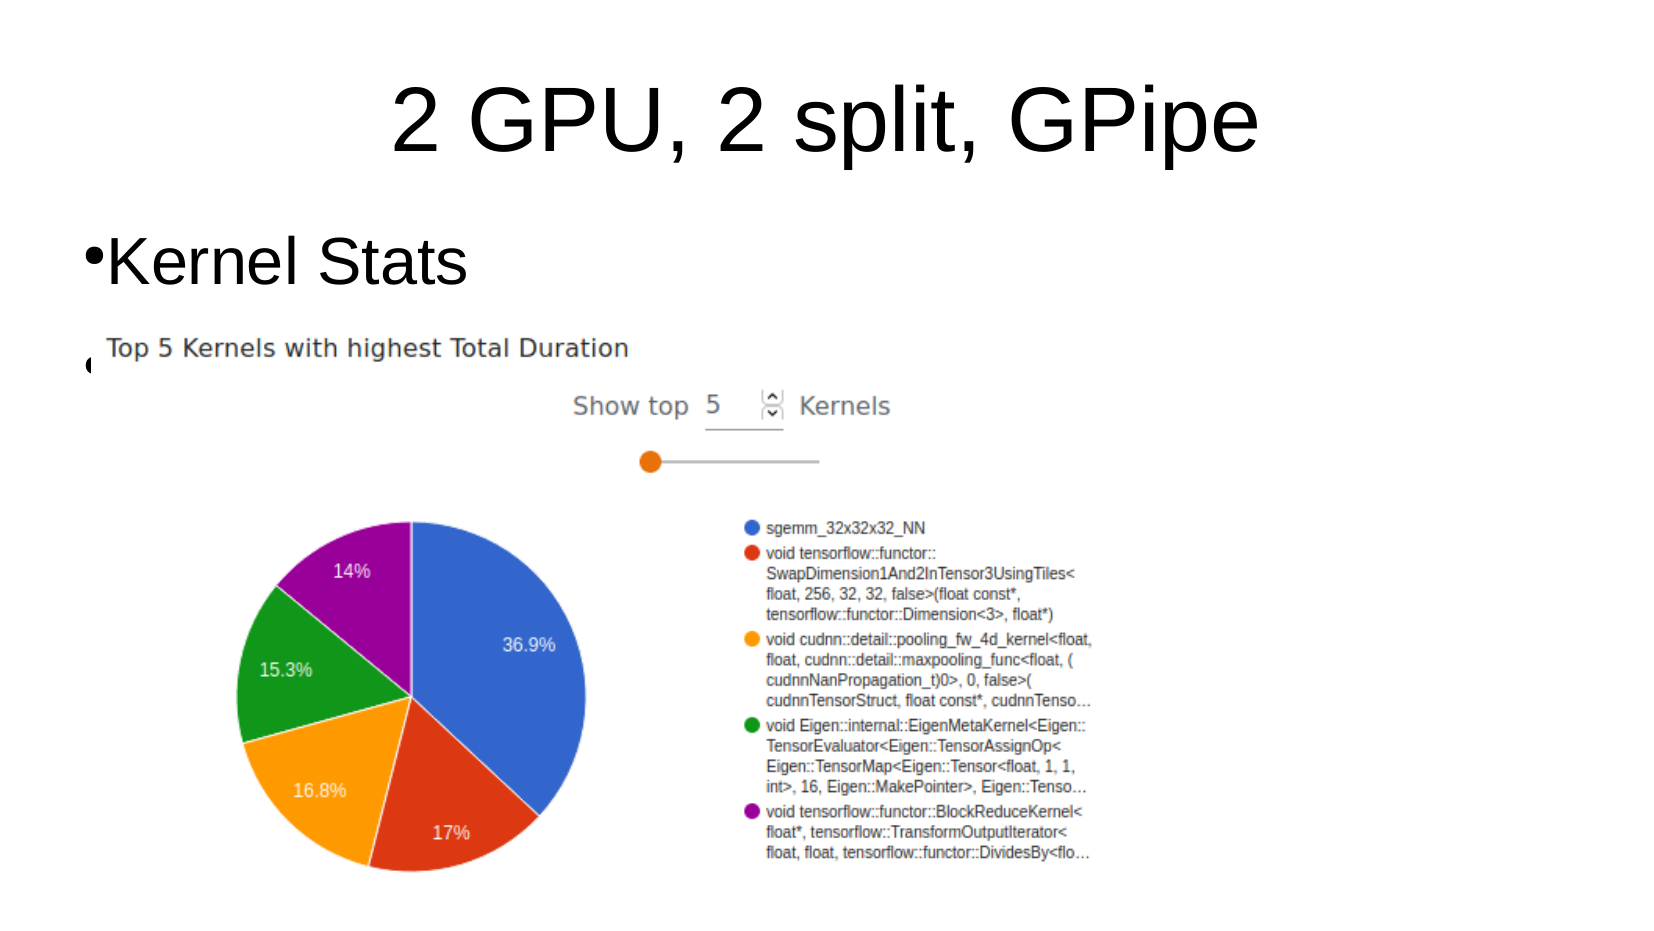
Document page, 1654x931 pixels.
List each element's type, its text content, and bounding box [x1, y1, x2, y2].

title 2 GPU, 2 split, GPipe [82, 37, 1571, 193]
picture [91, 318, 1134, 907]
list Kernel Stats [82, 217, 1571, 758]
